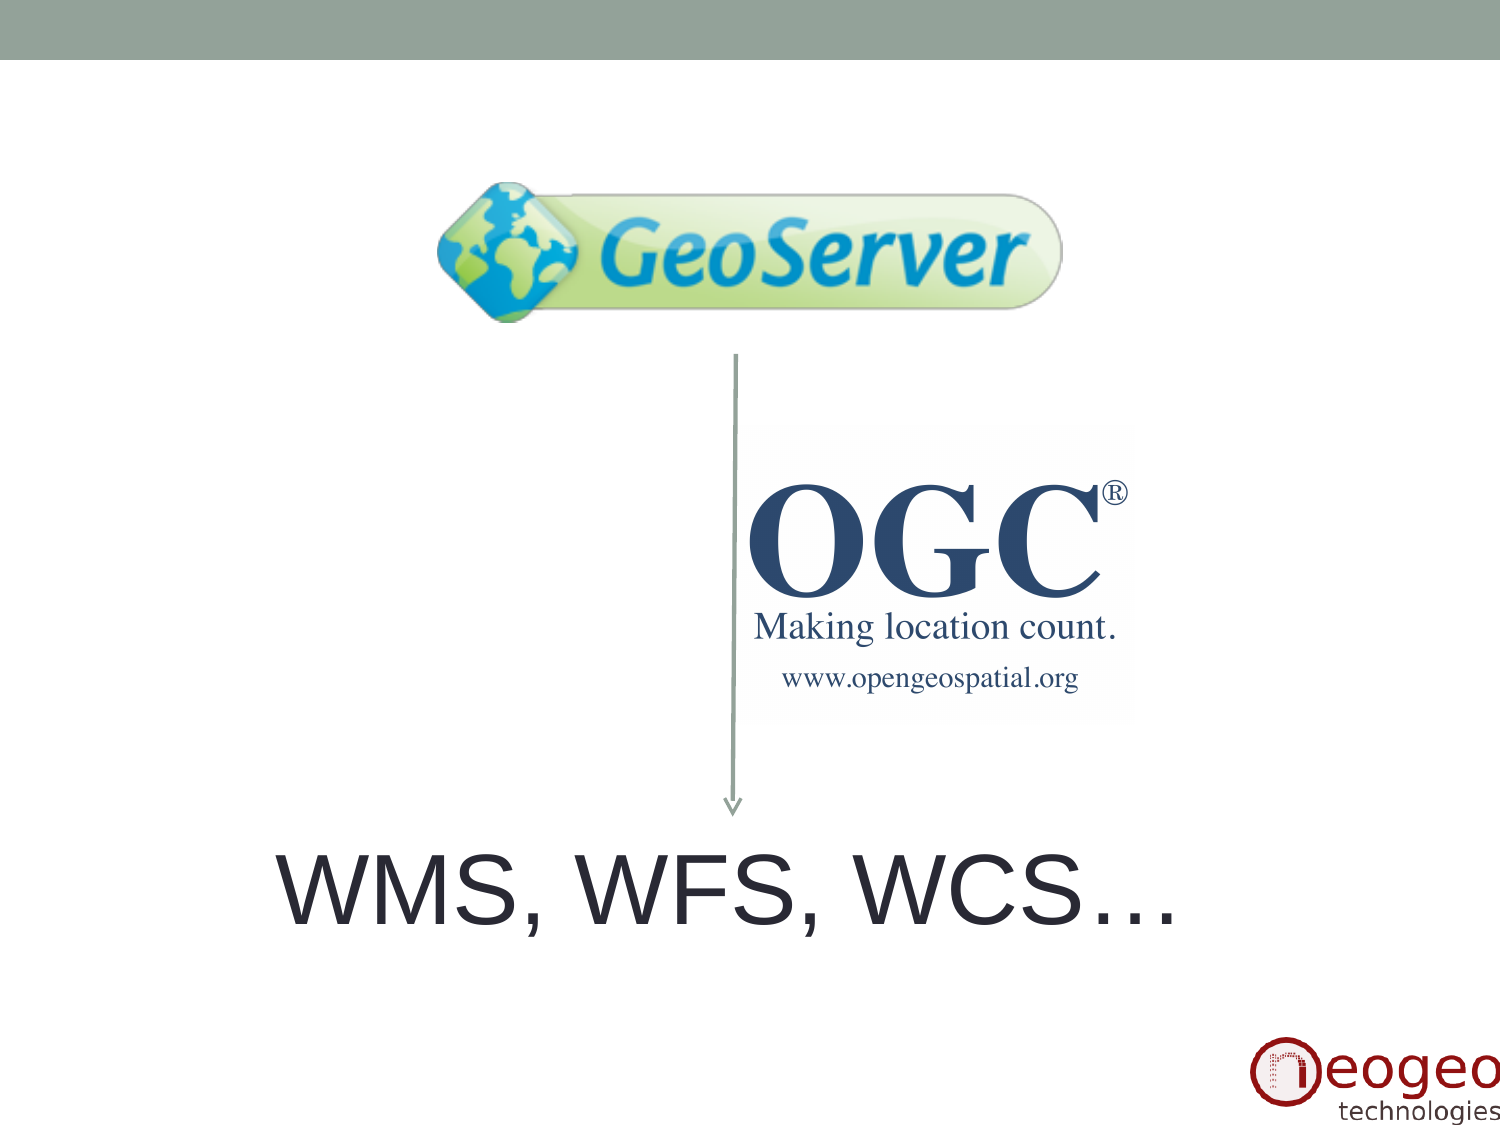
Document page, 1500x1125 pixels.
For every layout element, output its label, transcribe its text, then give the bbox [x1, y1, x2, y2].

picture [736, 425, 1135, 726]
text_box WMS, WFS, WCS… [260, 816, 1210, 953]
picture [437, 182, 1063, 323]
picture [1250, 1037, 1500, 1125]
